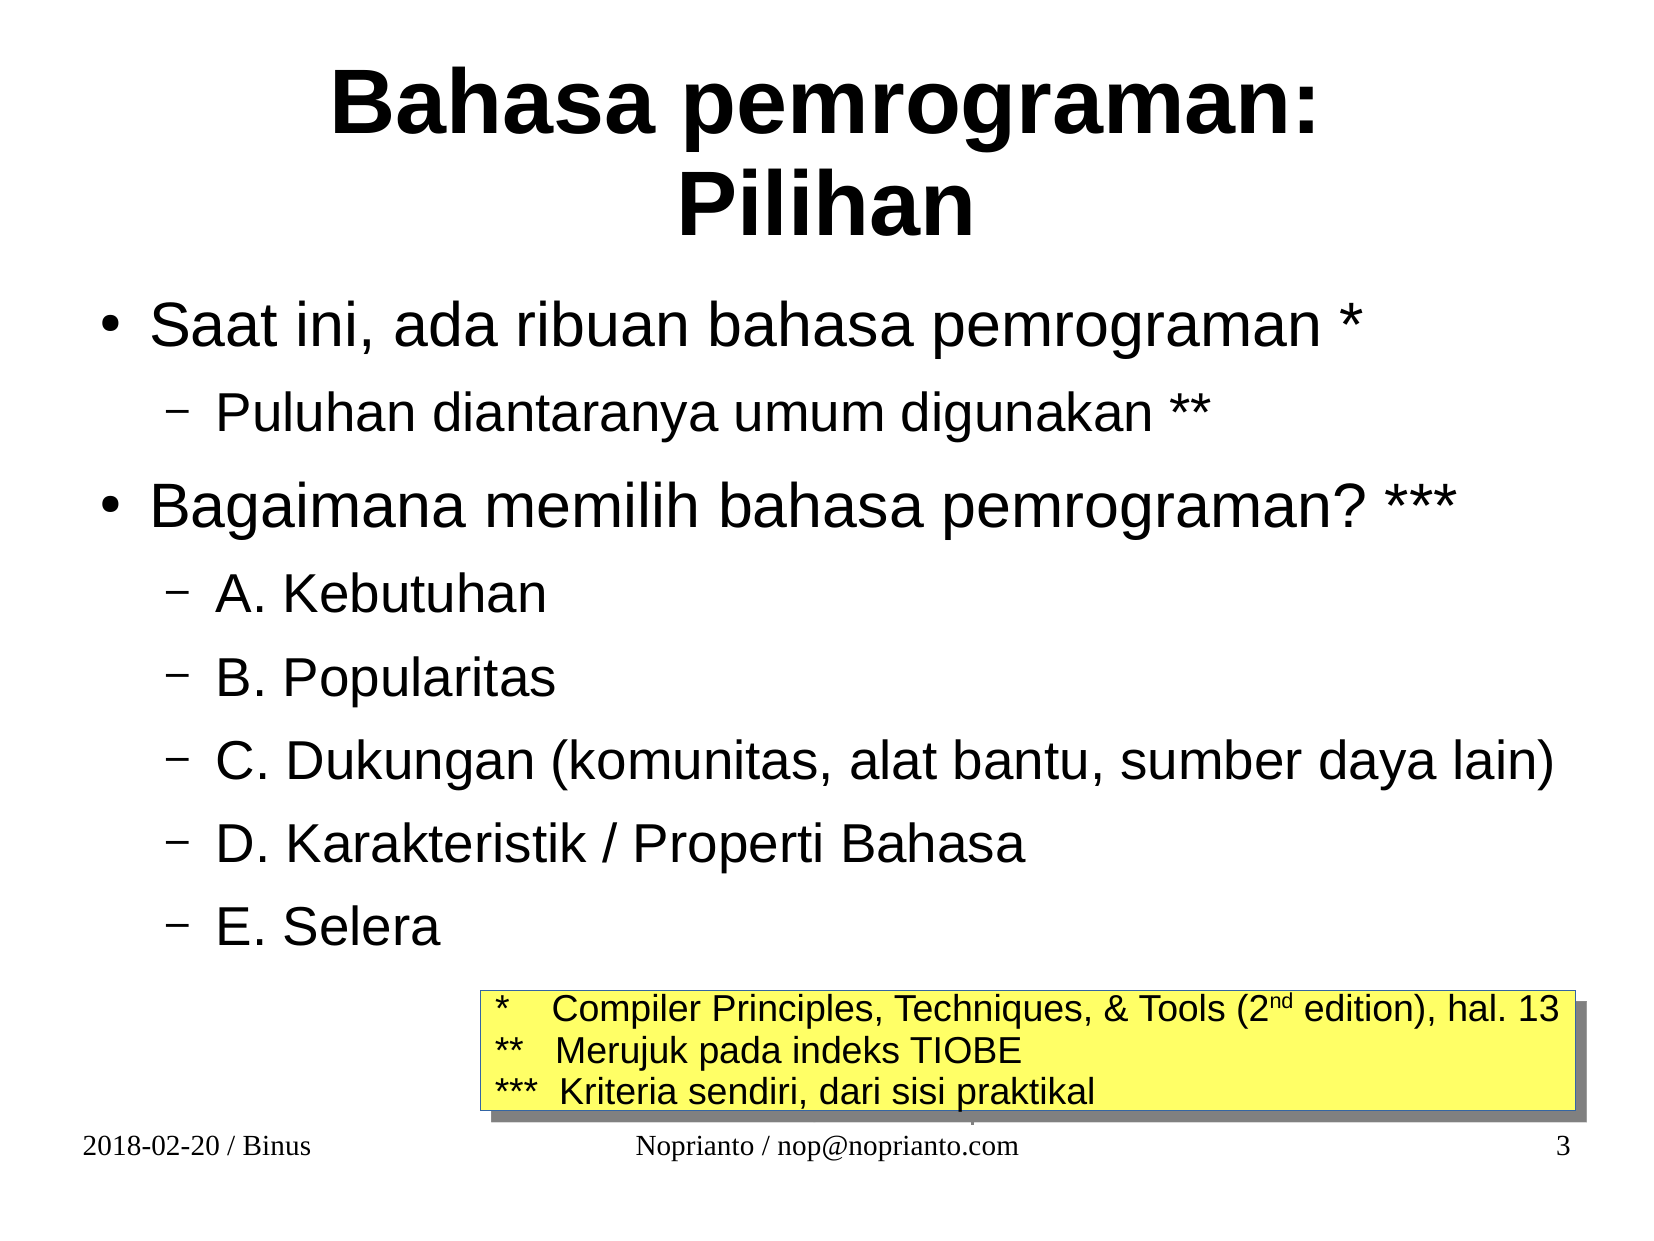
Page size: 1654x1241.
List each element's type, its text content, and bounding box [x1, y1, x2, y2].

list Saat ini, ada ribuan bahasa pemrograman * Puluhan diantaranya umum digunakan ** Bagaimana memilih bahasa pemrograman? *** A. Kebutuhan B. Popularitas C. Dukungan (komunitas, alat bantu, sumber daya lain) D. Karakteristik / Properti Bahasa E. Selera [82, 290, 1571, 1010]
title Bahasa pemrograman: Pilihan [82, 49, 1571, 257]
text_box * Compiler Principles, Techniques, & Tools (2nd edition), hal. 13 ** Merujuk pada indeks TIOBE *** Kriteria sendiri, dari sisi praktikal [480, 990, 1576, 1111]
